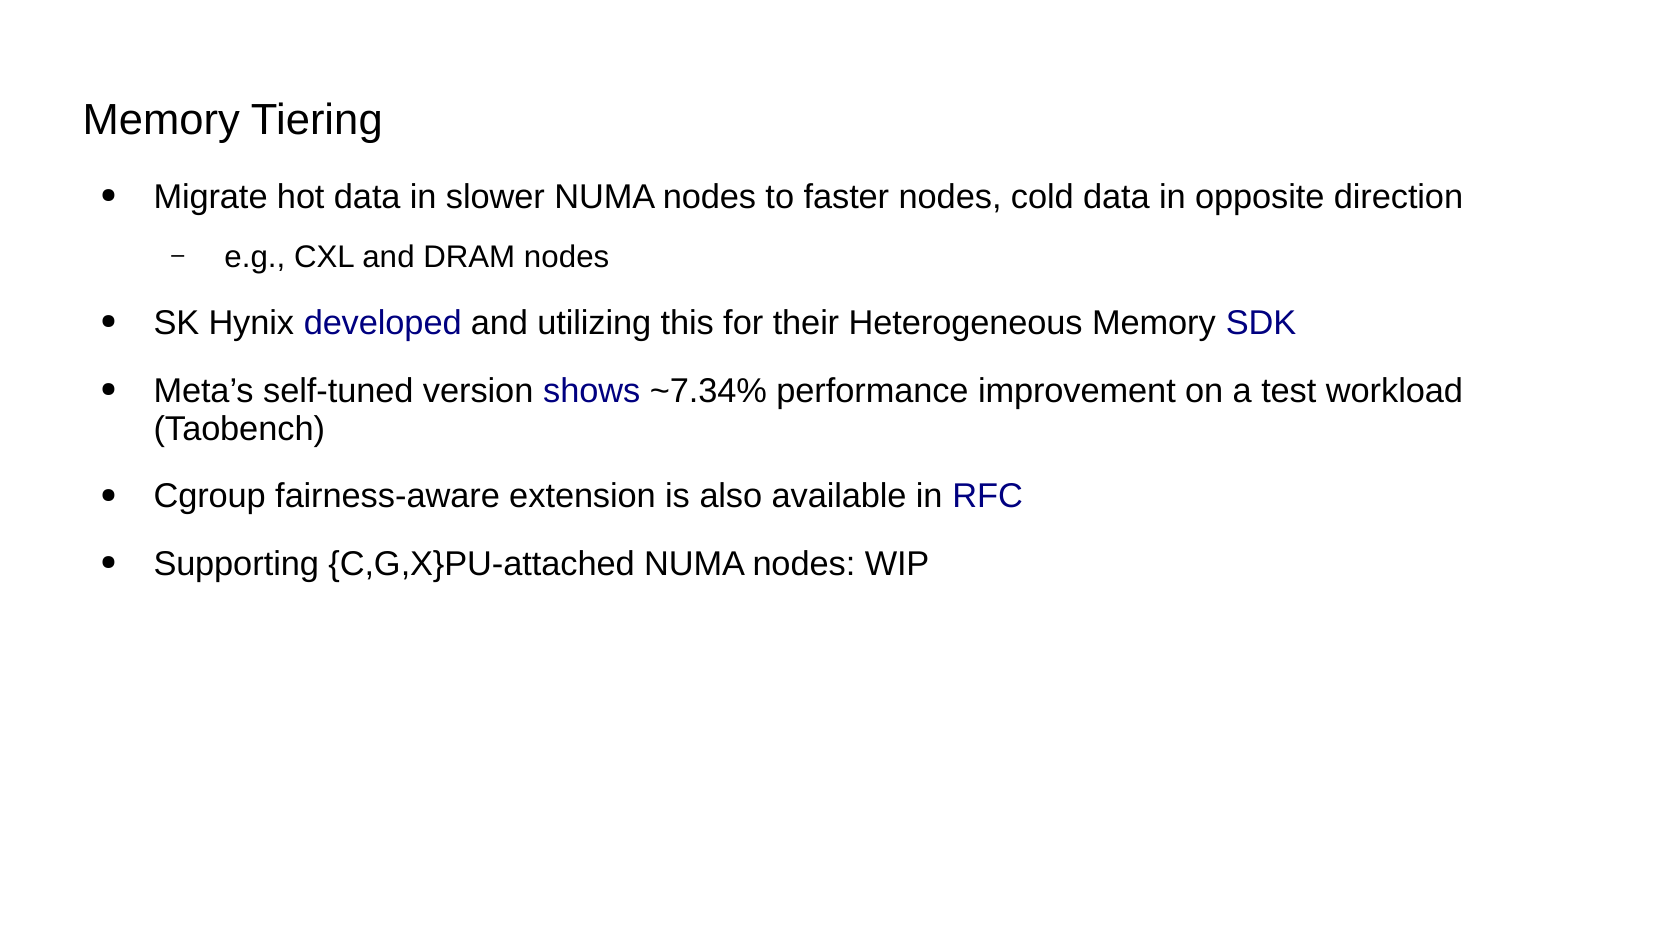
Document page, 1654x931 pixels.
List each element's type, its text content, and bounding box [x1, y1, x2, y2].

list Migrate hot data in slower NUMA nodes to faster nodes, cold data in opposite direction e.g., CXL and DRAM nodes SK Hynix developed and utilizing this for their Heterogeneous Memory SDK Meta’s self-tuned version shows ~7.34% performance improvement on a test workload (Taobench) Cgroup fairness-aware extension is also available in RFC Supporting {C,G,X}PU-attached NUMA nodes: WIP [82, 177, 1571, 833]
title Memory Tiering [82, 81, 1571, 157]
